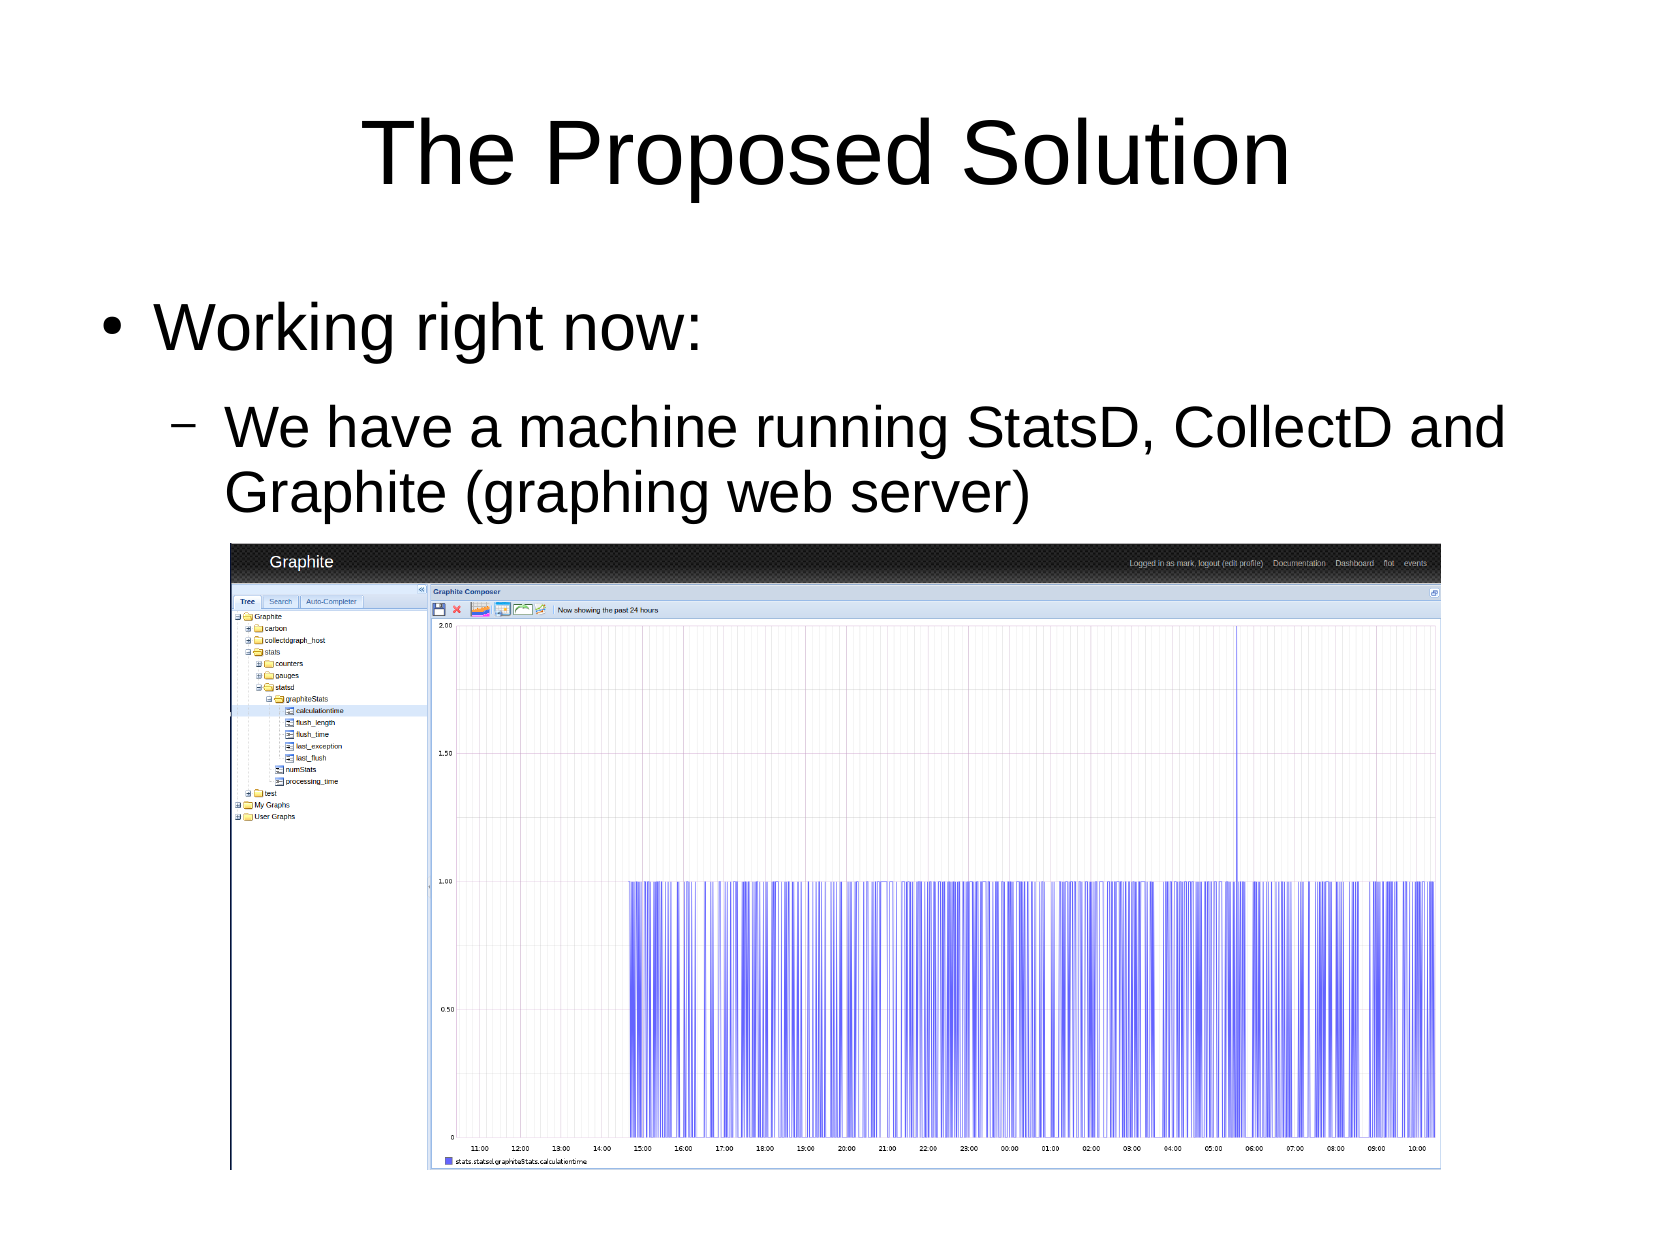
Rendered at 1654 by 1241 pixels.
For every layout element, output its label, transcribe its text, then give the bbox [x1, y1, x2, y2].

title The Proposed Solution [82, 49, 1571, 257]
picture [230, 543, 1441, 1170]
list Working right now: We have a machine running StatsD, CollectD and Graphite (graphing web server) [82, 290, 1571, 1010]
